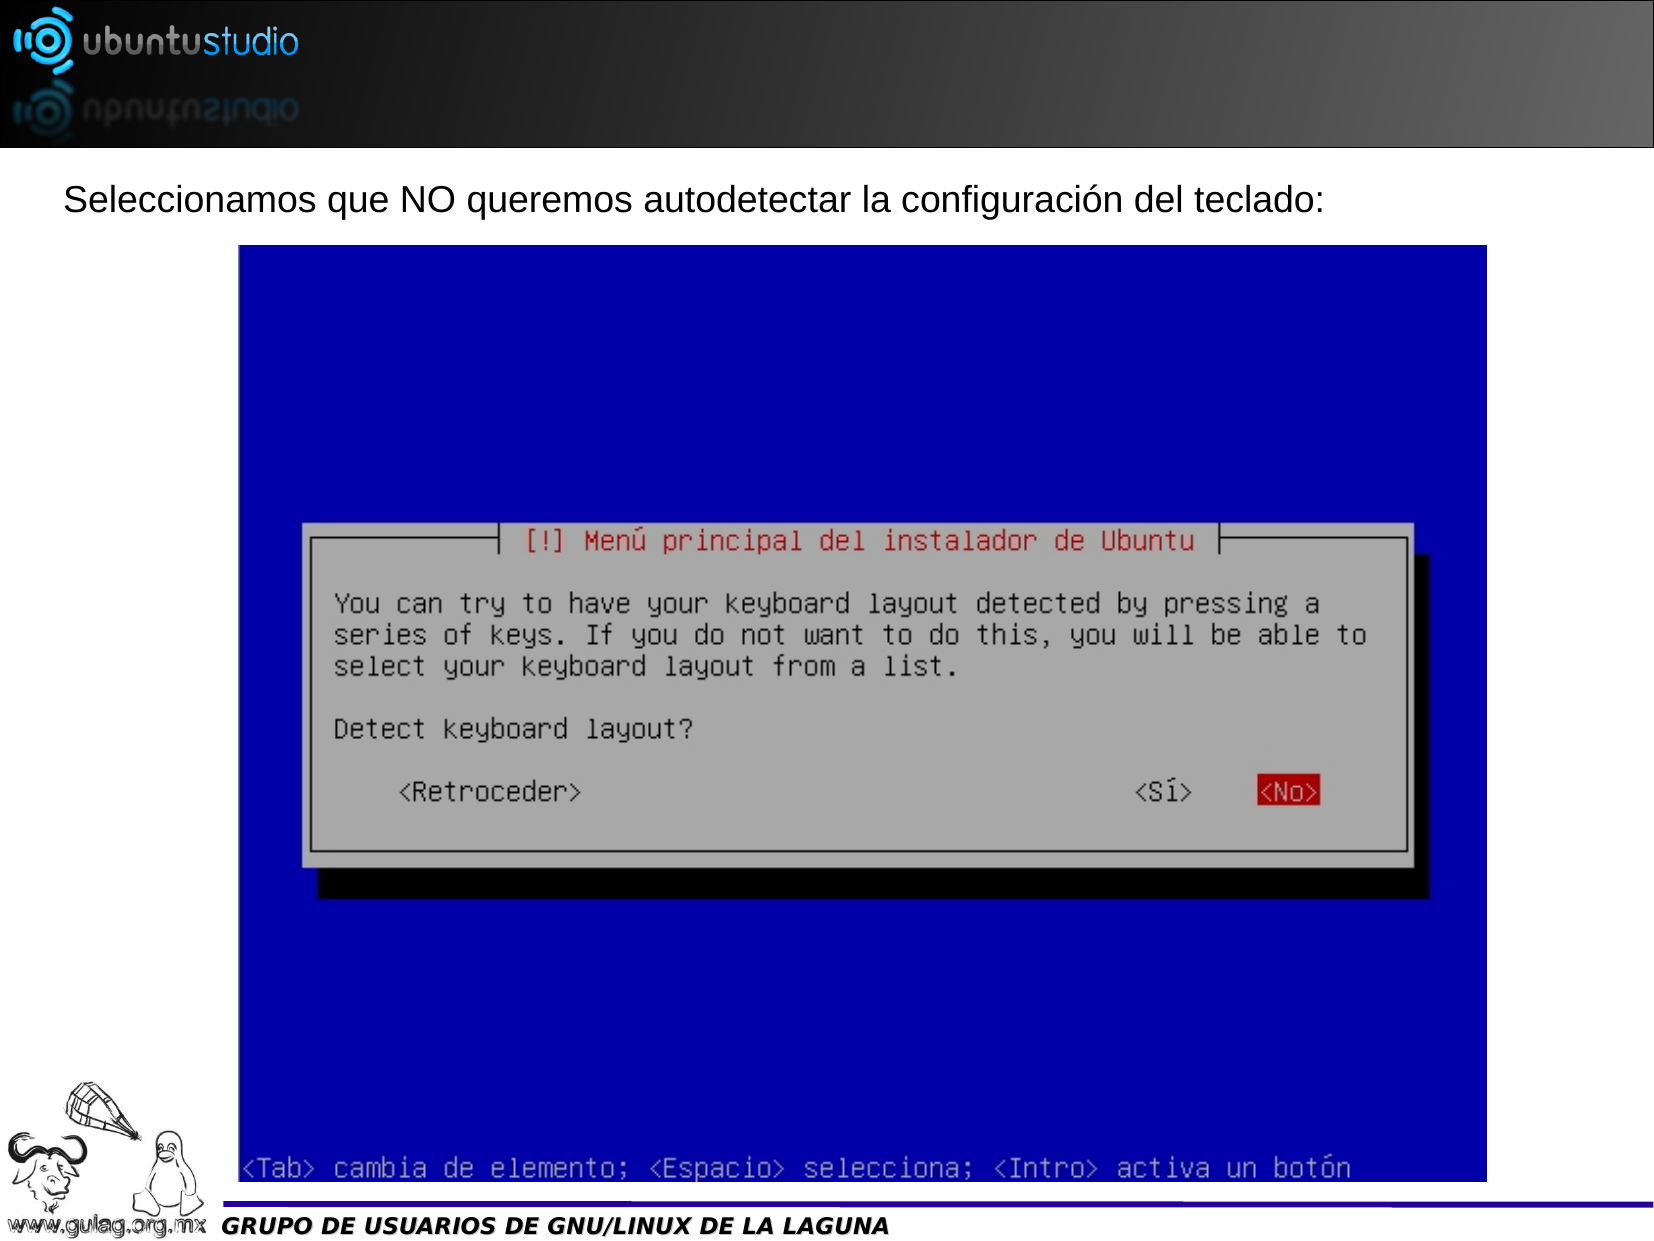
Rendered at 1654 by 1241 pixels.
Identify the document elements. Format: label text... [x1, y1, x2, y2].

picture [11, 5, 300, 148]
picture [5, 1079, 207, 1241]
text_box Seleccionamos que NO queremos autodetectar la configuración del teclado: [48, 171, 1536, 290]
picture [238, 245, 1487, 1182]
text_box [0, 0, 1654, 148]
text_box GRUPO DE USUARIOS DE GNU/LINUX DE LA LAGUNA [207, 1205, 906, 1241]
